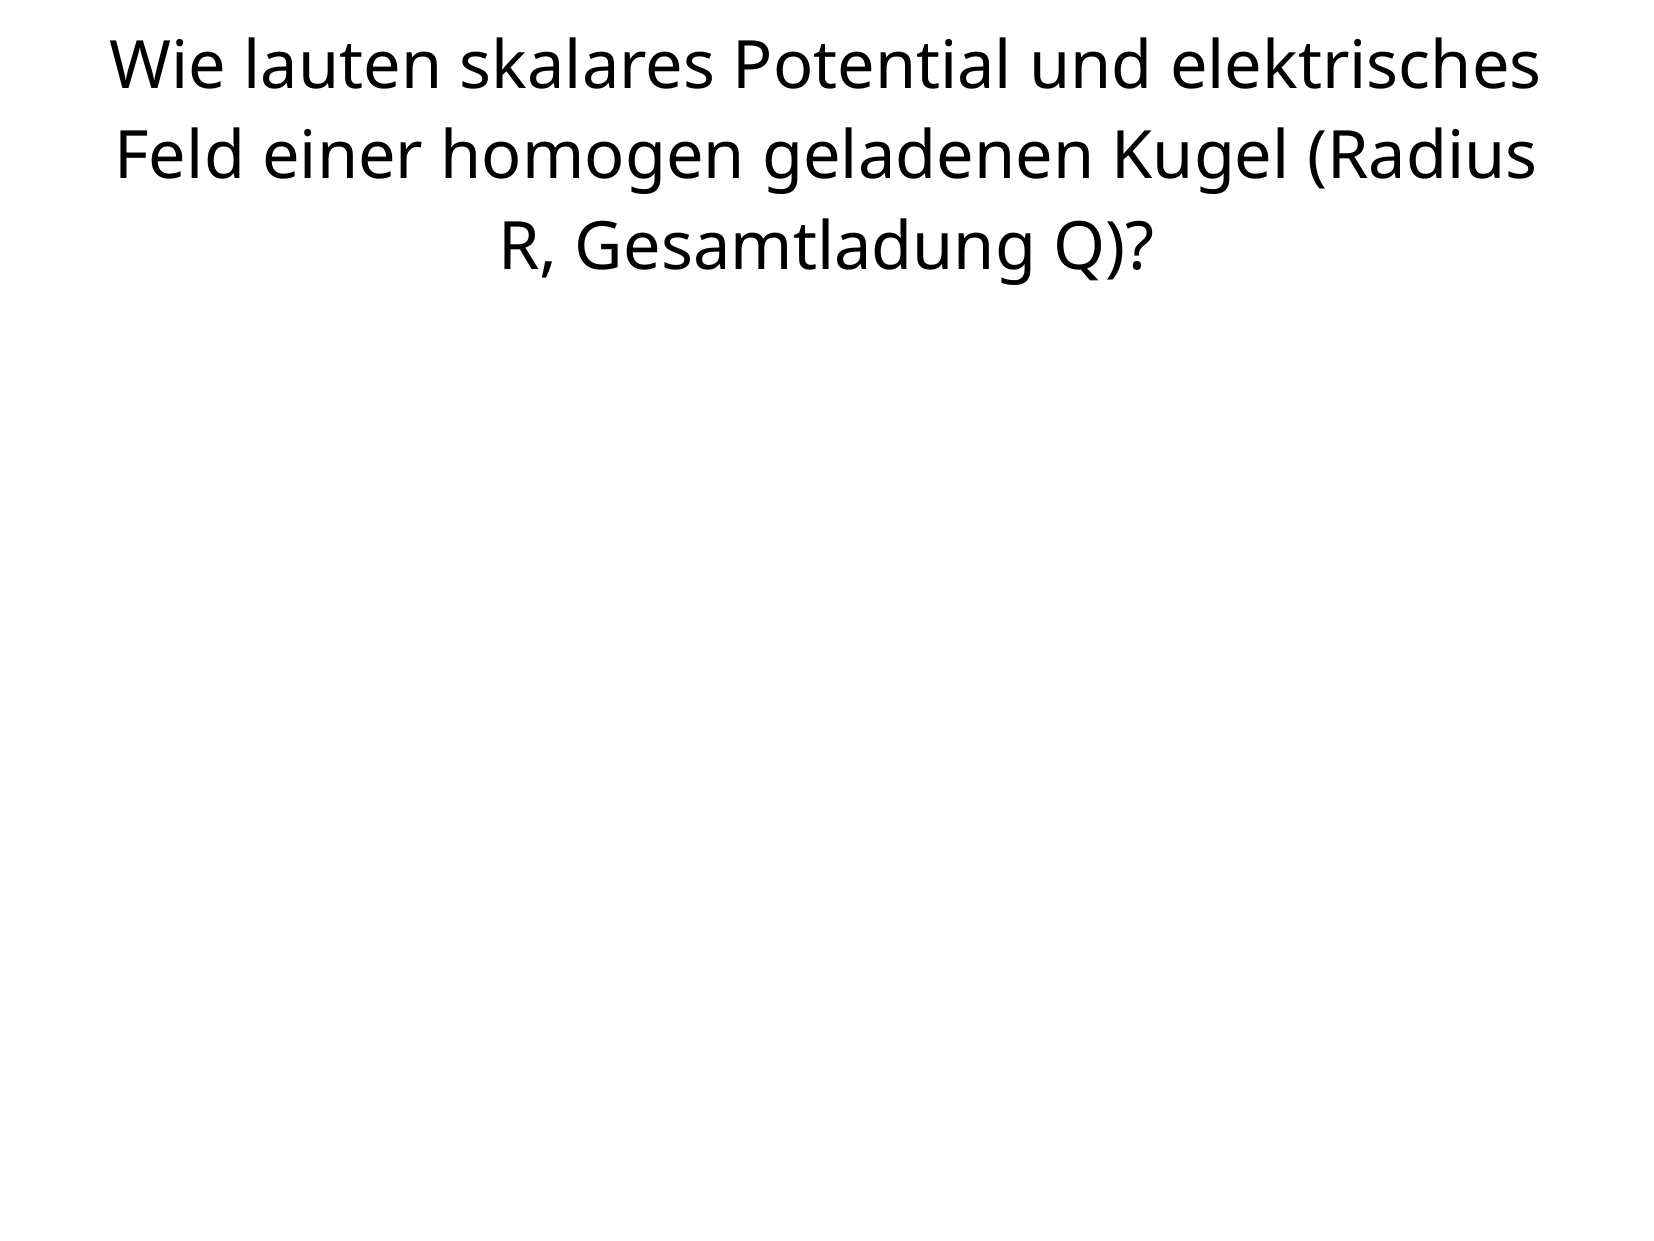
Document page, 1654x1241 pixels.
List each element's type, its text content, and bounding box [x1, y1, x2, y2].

title Wie lauten skalares Potential und elektrisches Feld einer homogen geladenen Kugel (Radius R, Gesamtladung Q)? [82, 19, 1571, 287]
